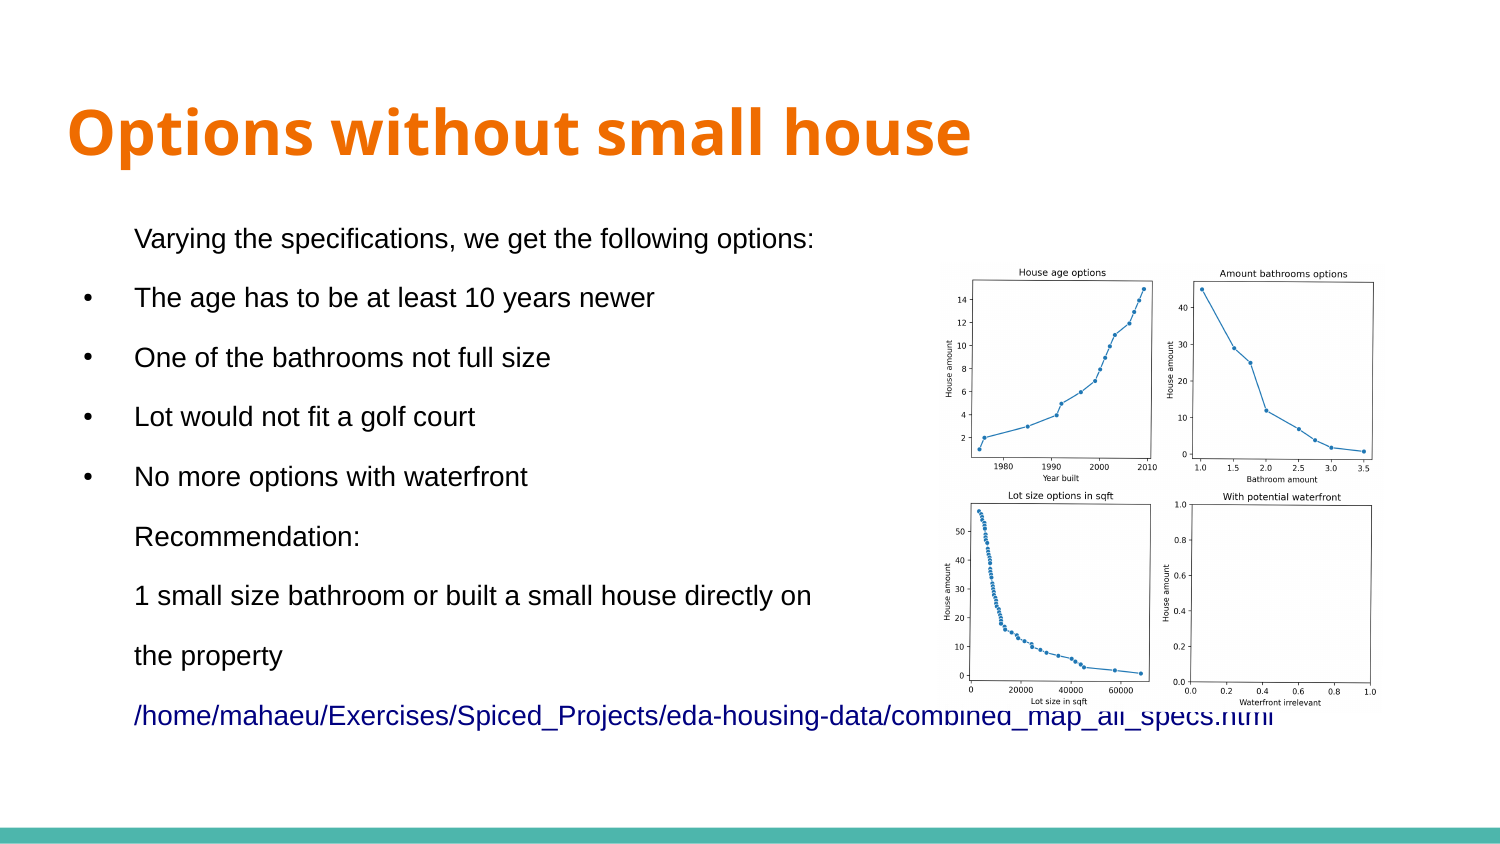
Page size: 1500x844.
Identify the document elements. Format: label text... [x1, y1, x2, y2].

title Options without small house [51, 72, 1449, 189]
picture [937, 262, 1385, 713]
list Varying the specifications, we get the following options: The age has to be at least 10 years newer One of the bathrooms not full size Lot would not fit a golf court No more options with waterfront Recommendation: 1 small size bathroom or built a small house directly on the property /home/mahaeu/Exercises/Spiced_Projects/eda-housing-data/combined_map_all_specs.html [51, 207, 1449, 750]
